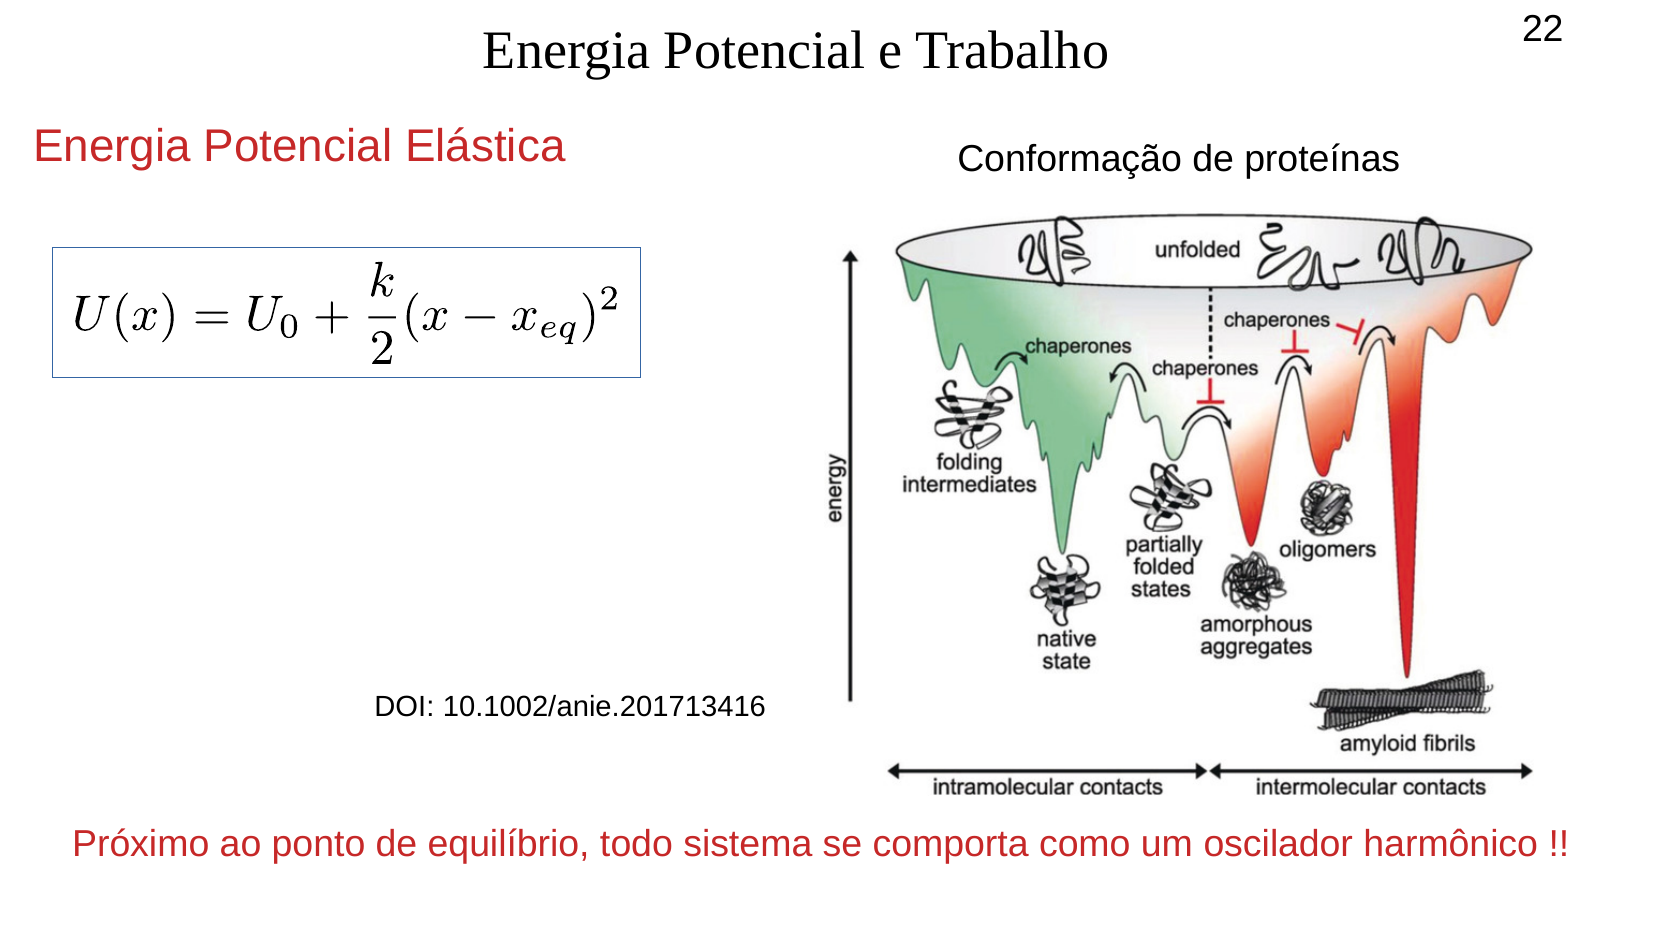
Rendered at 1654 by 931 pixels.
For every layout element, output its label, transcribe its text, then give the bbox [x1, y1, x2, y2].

text_box DOI: 10.1002/anie.201713416 [359, 682, 804, 731]
text_box Conformação de proteínas [942, 129, 1416, 187]
text_box Energia Potencial e Trabalho [468, 0, 1186, 88]
picture [70, 259, 619, 366]
picture [824, 210, 1534, 796]
text_box <number> [1507, 0, 1654, 71]
text_box Próximo ao ponto de equilíbrio, todo sistema se comporta como um oscilador harmônico !! [57, 815, 1585, 873]
text_box Energia Potencial Elástica [18, 112, 1625, 249]
